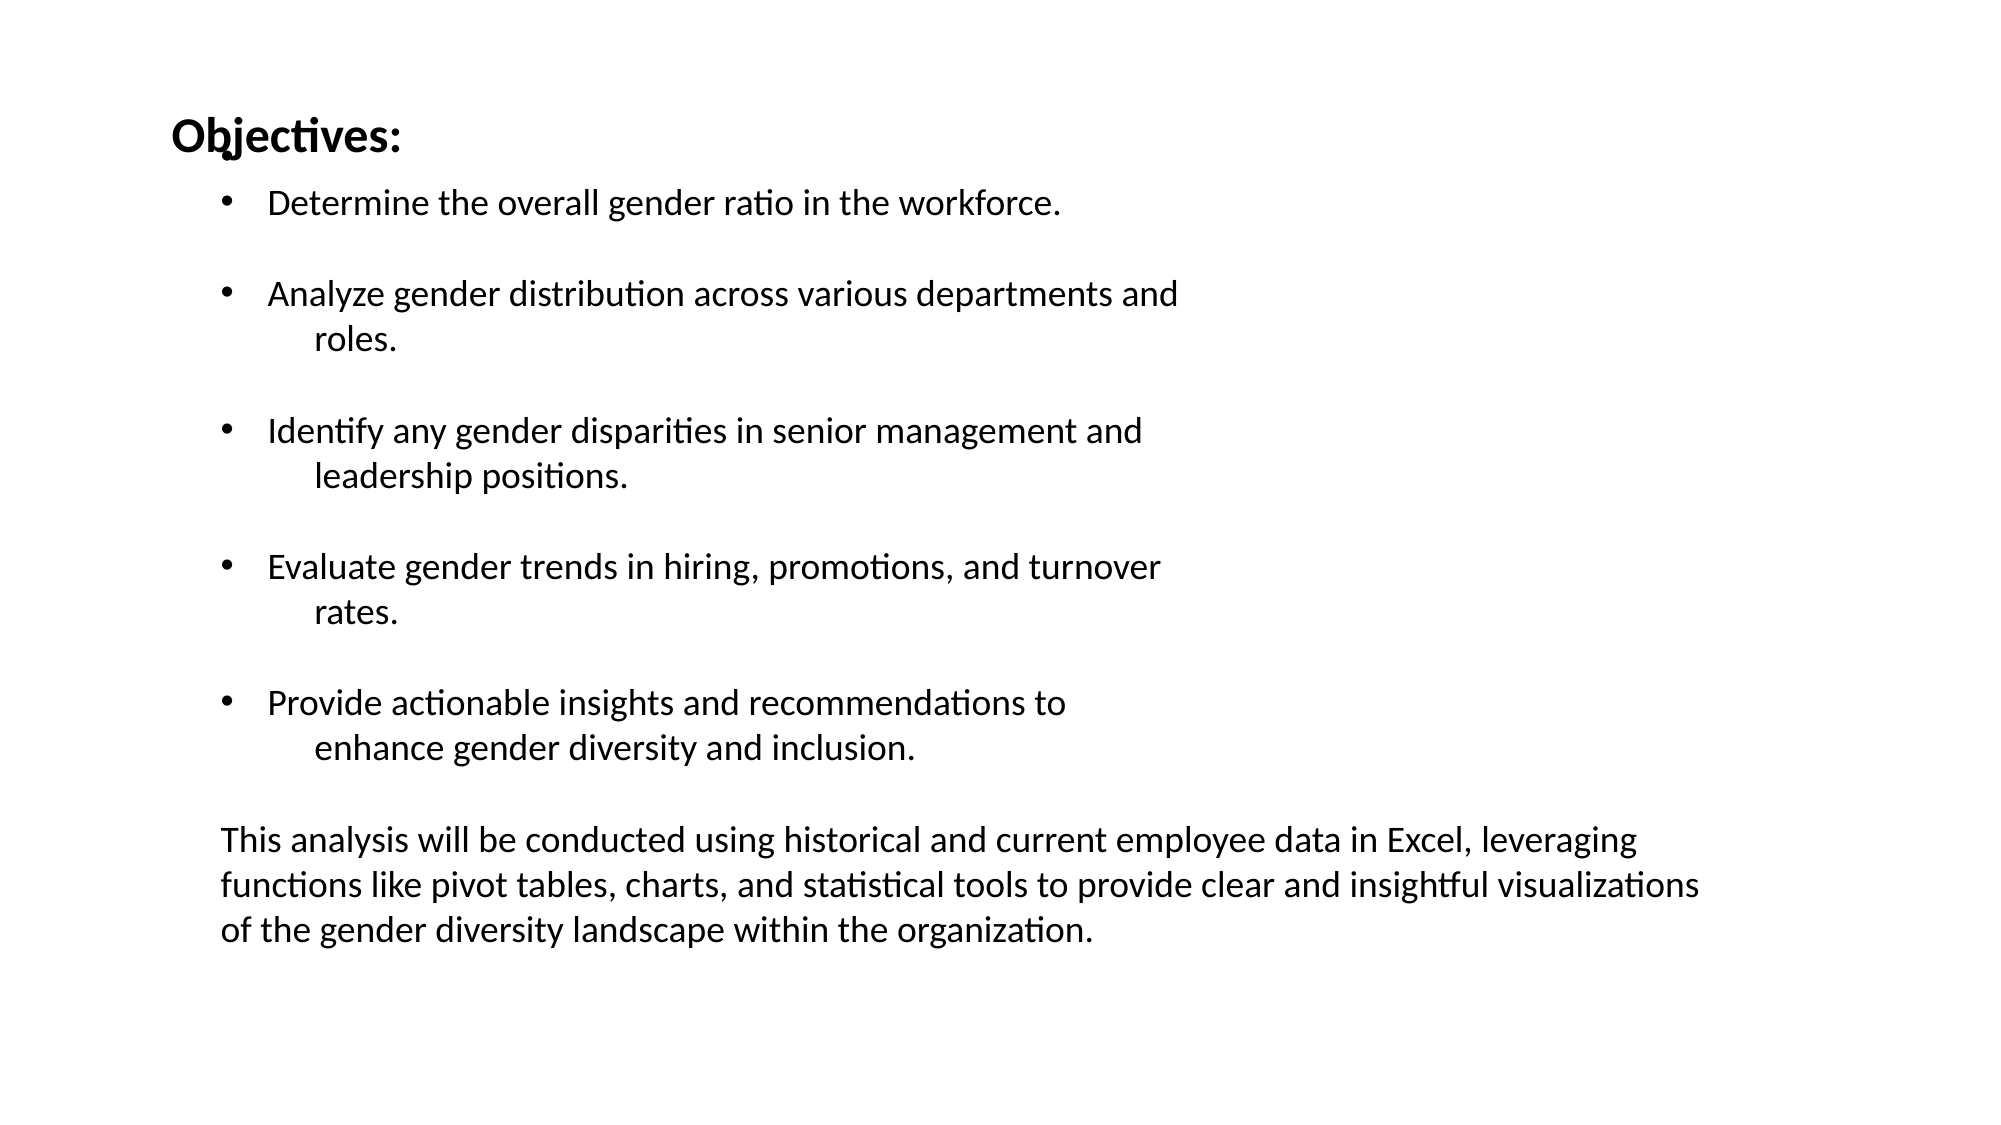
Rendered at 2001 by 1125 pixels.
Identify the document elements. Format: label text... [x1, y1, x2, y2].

text_box Analyze gender distribution across various departments and roles. [205, 261, 1207, 368]
text_box Provide actionable insights and recommendations to enhance gender diversity and inclusion. [205, 670, 1207, 777]
text_box This analysis will be conducted using historical and current employee data in Excel, leveraging functions like pivot tables, charts, and statistical tools to provide clear and insightful visualizations of the gender diversity landscape within the organization. [205, 806, 1737, 959]
text_box Determine the overall gender ratio in the workforce. [205, 125, 1207, 232]
text_box Objectives: [156, 95, 422, 171]
text_box Identify any gender disparities in senior management and leadership positions. [205, 398, 1207, 505]
text_box Evaluate gender trends in hiring, promotions, and turnover rates. [205, 534, 1207, 641]
